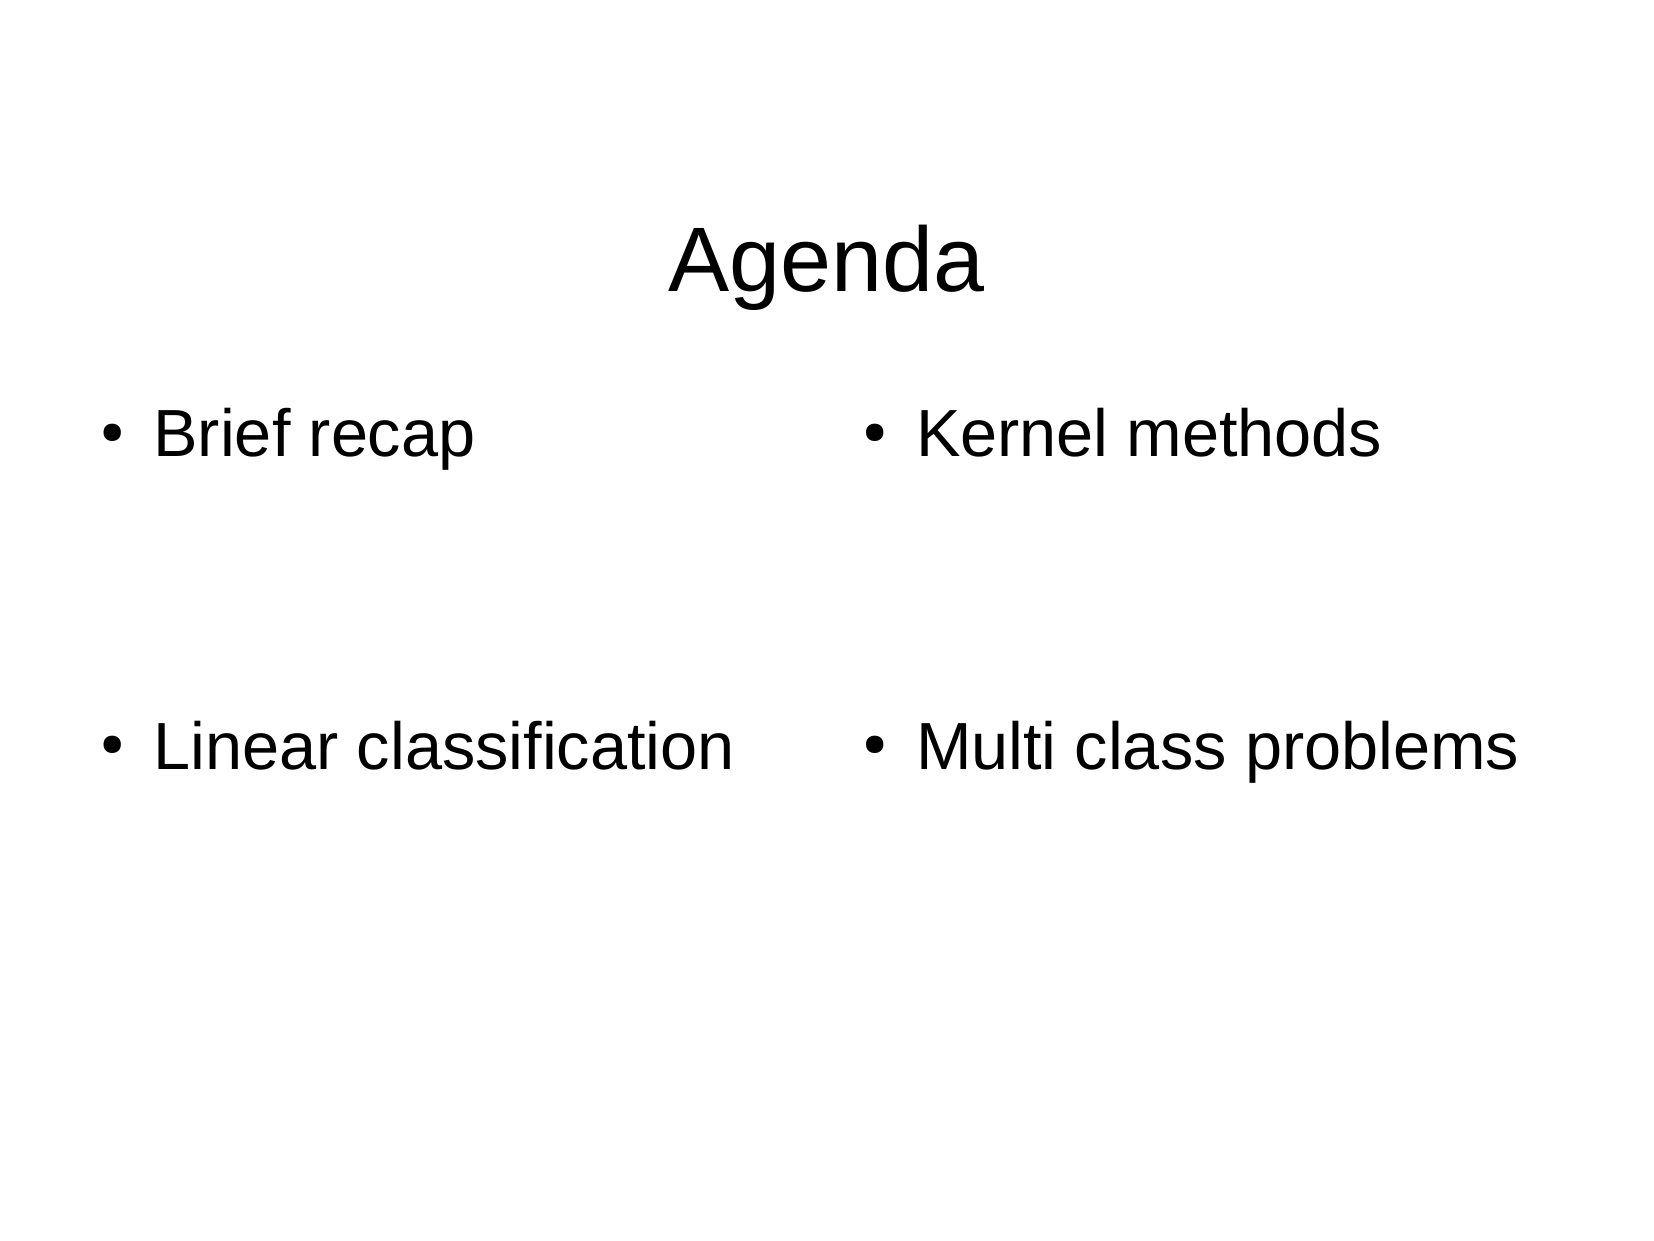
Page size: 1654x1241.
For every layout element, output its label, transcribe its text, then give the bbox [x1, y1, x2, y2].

title Agenda [82, 163, 1571, 356]
list Kernel methods Multi class problems [845, 396, 1572, 1215]
list Brief recap Linear classification [82, 396, 809, 1215]
